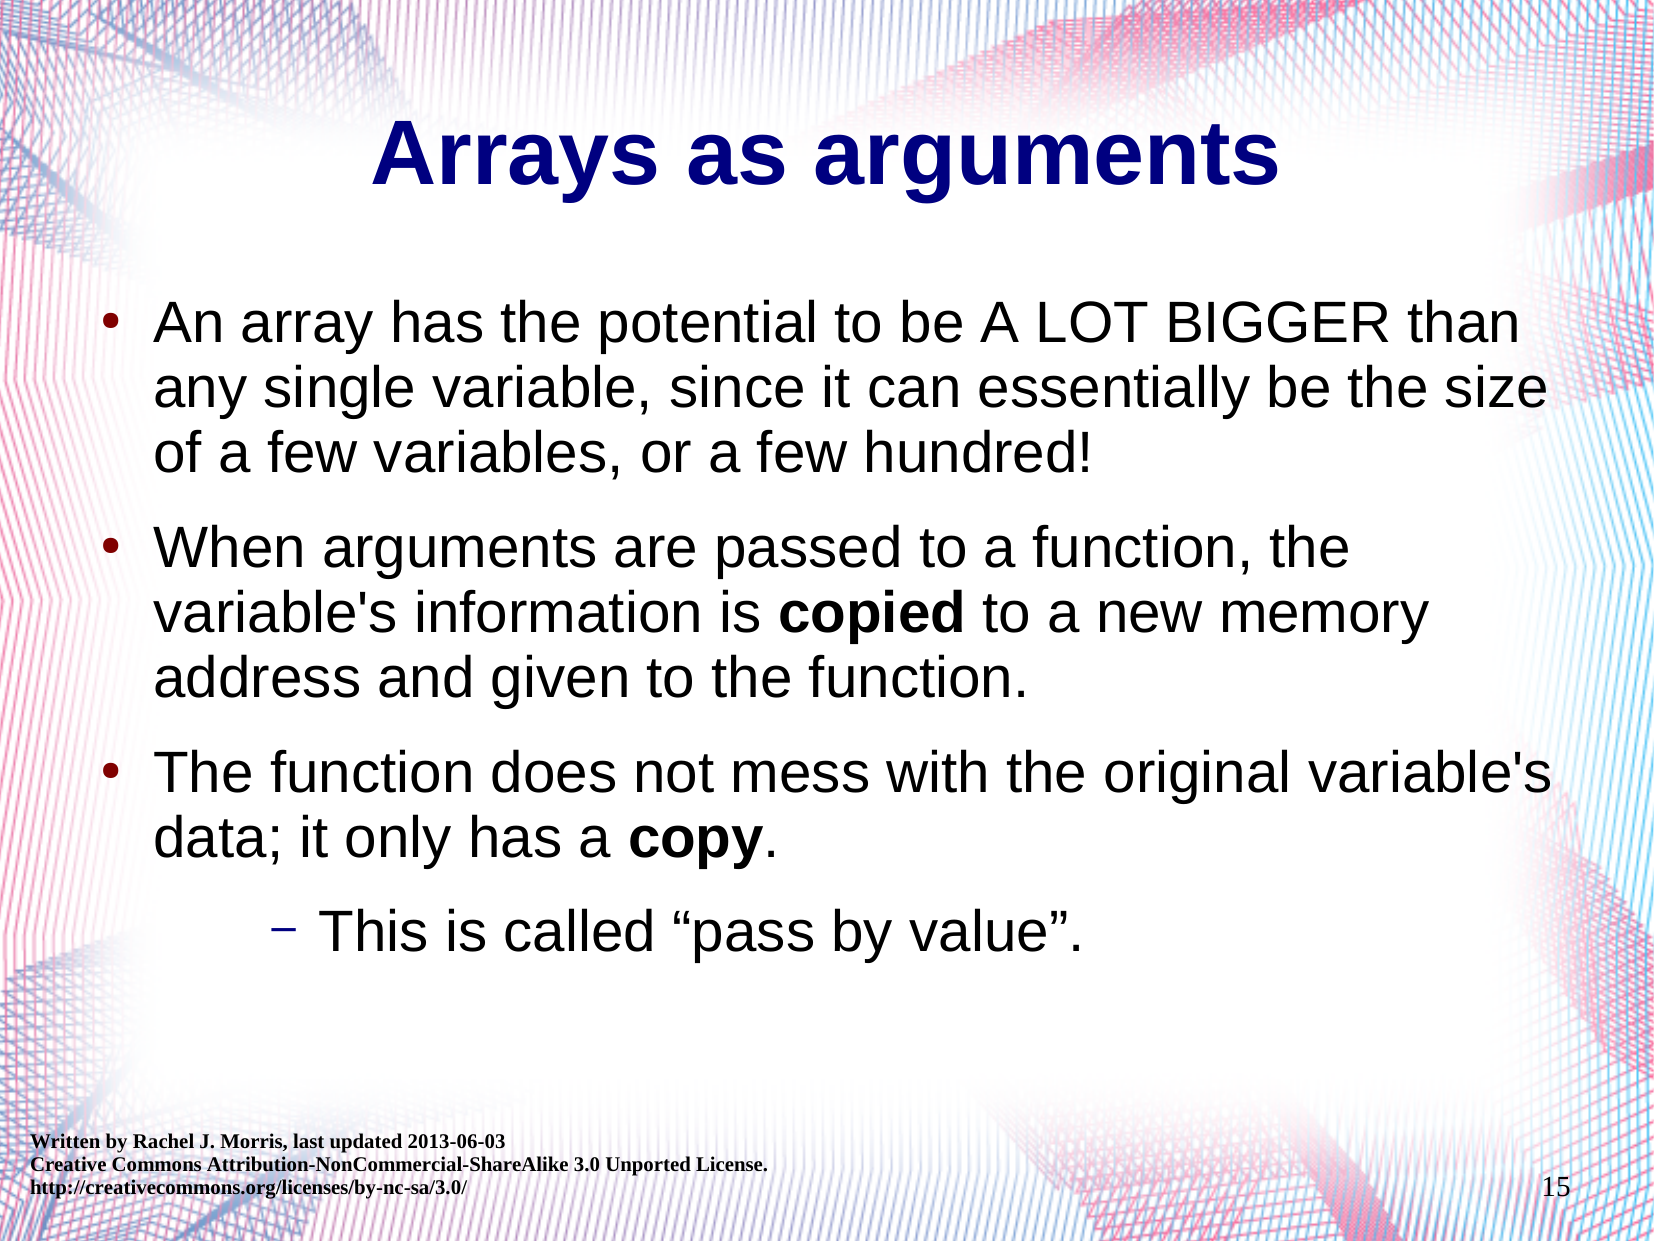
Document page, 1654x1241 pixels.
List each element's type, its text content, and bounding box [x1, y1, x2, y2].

picture [0, 0, 1654, 1241]
title Arrays as arguments [82, 49, 1571, 257]
list An array has the potential to be A LOT BIGGER than any single variable, since it can essentially be the size of a few variables, or a few hundred! When arguments are passed to a function, the variable's information is copied to a new memory address and given to the function. The function does not mess with the original variable's data; it only has a copy. This is called “pass by value”. [82, 290, 1571, 1010]
